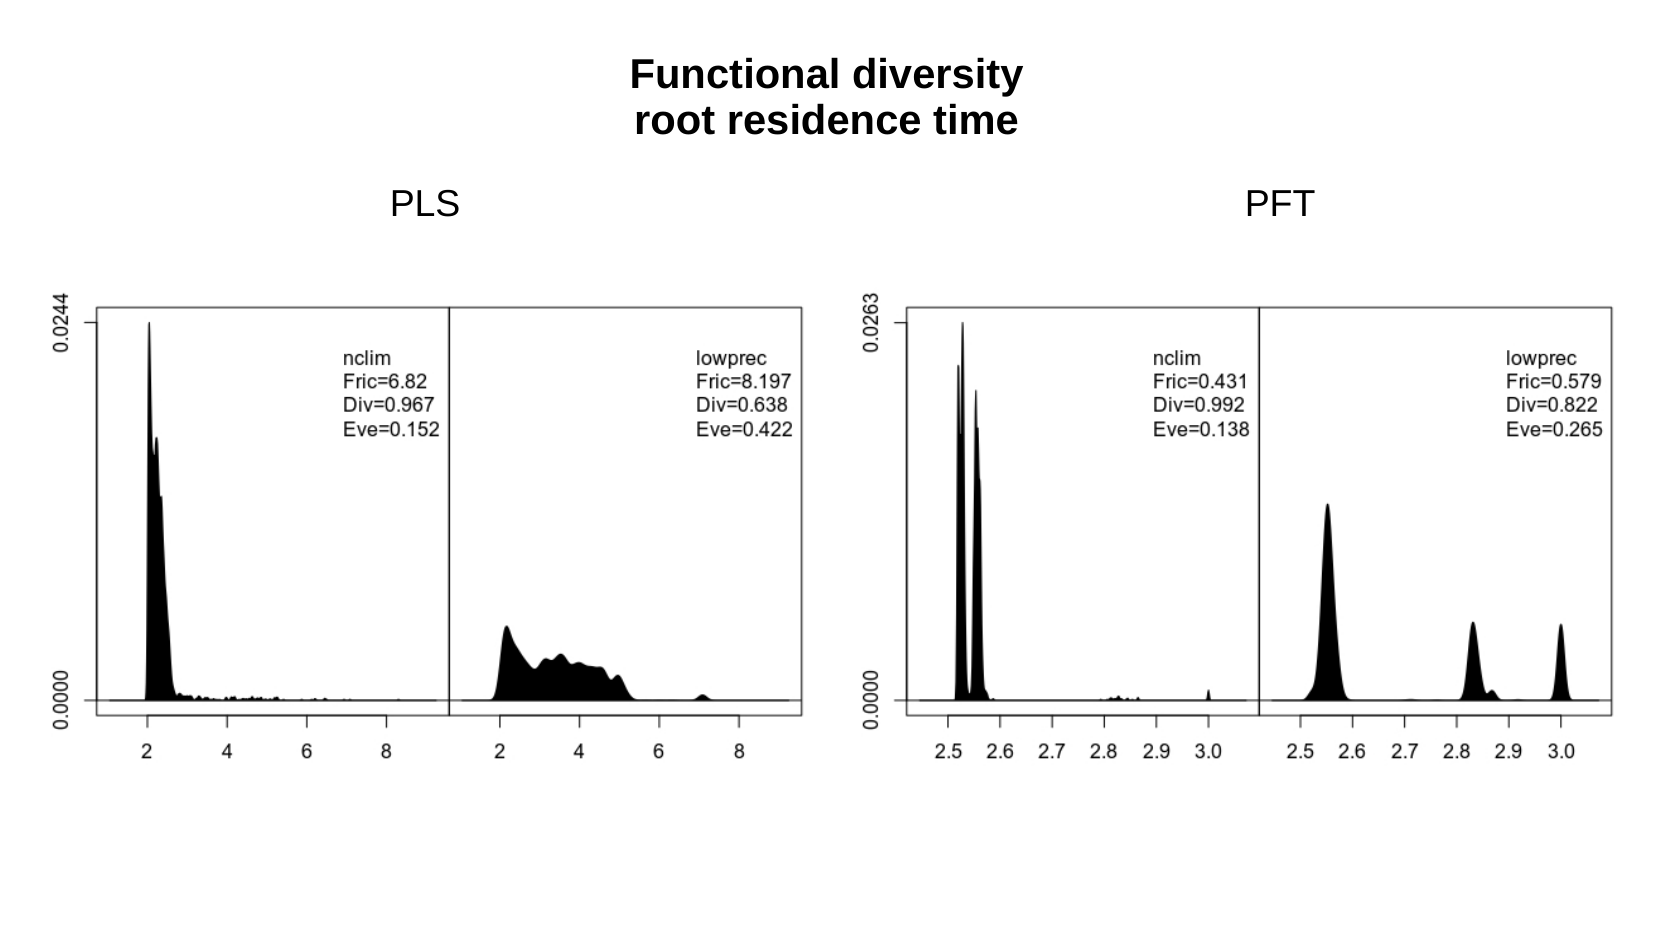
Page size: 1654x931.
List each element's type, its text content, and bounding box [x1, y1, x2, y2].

text_box PFT [1230, 174, 1411, 226]
picture [0, 284, 1636, 811]
title Functional diversity root residence time [82, 19, 1571, 175]
text_box PLS [375, 174, 556, 225]
